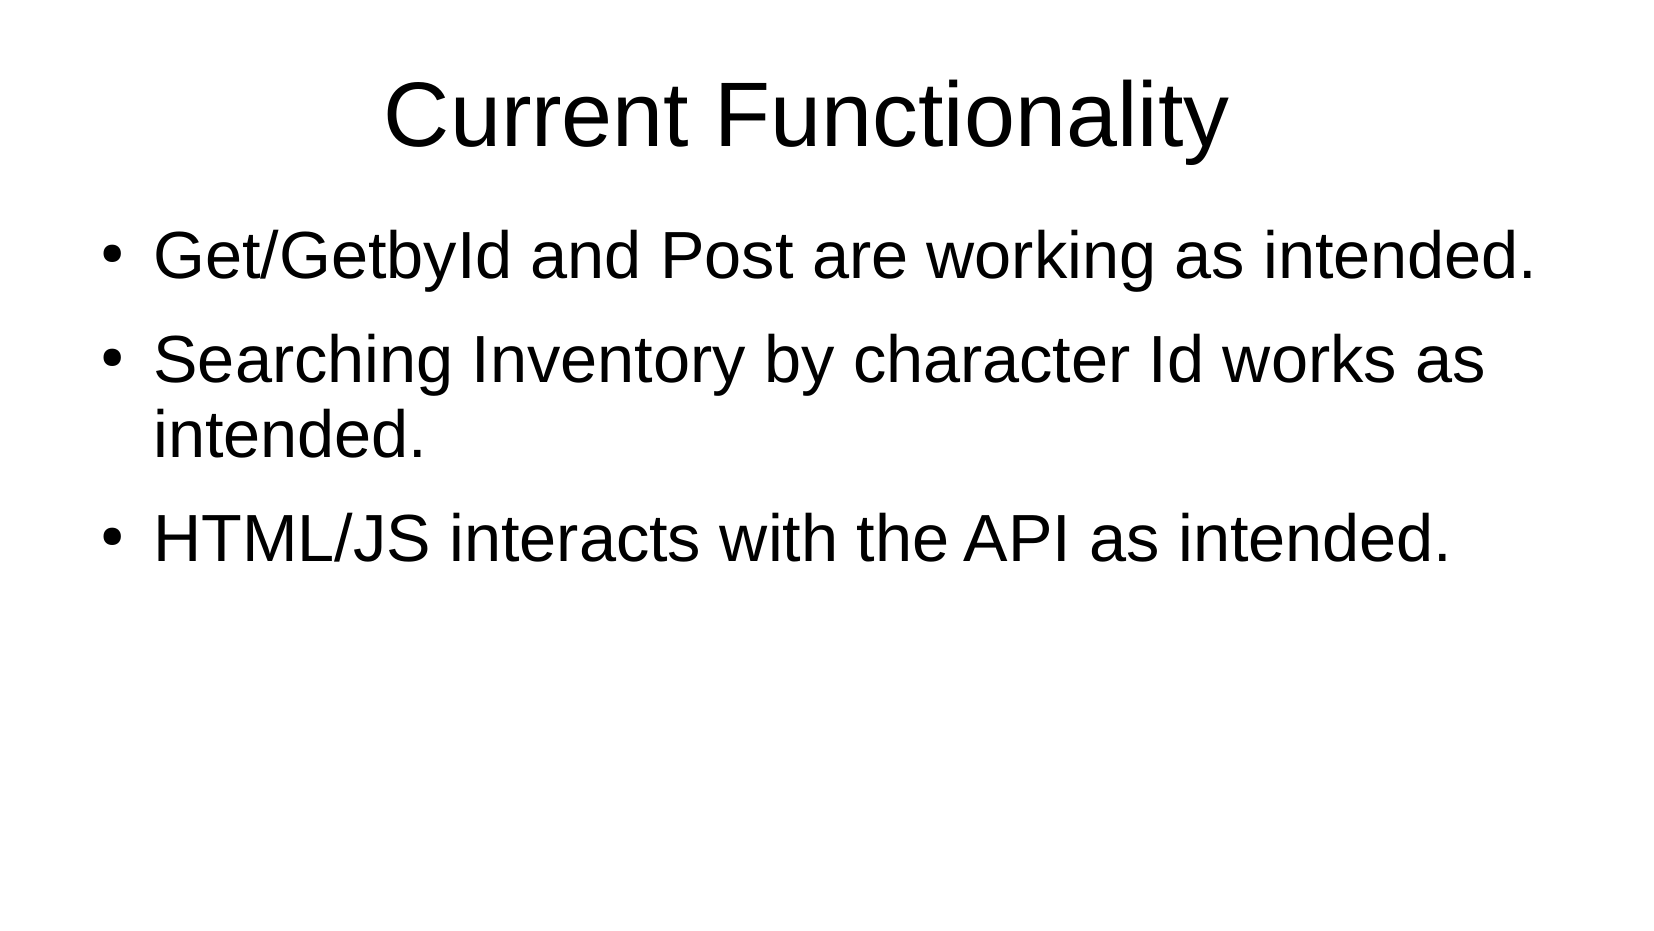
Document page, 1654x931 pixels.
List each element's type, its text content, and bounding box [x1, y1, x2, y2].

list Get/GetbyId and Post are working as intended. Searching Inventory by character Id works as intended. HTML/JS interacts with the API as intended. [82, 217, 1571, 758]
title Current Functionality [82, 37, 1571, 193]
